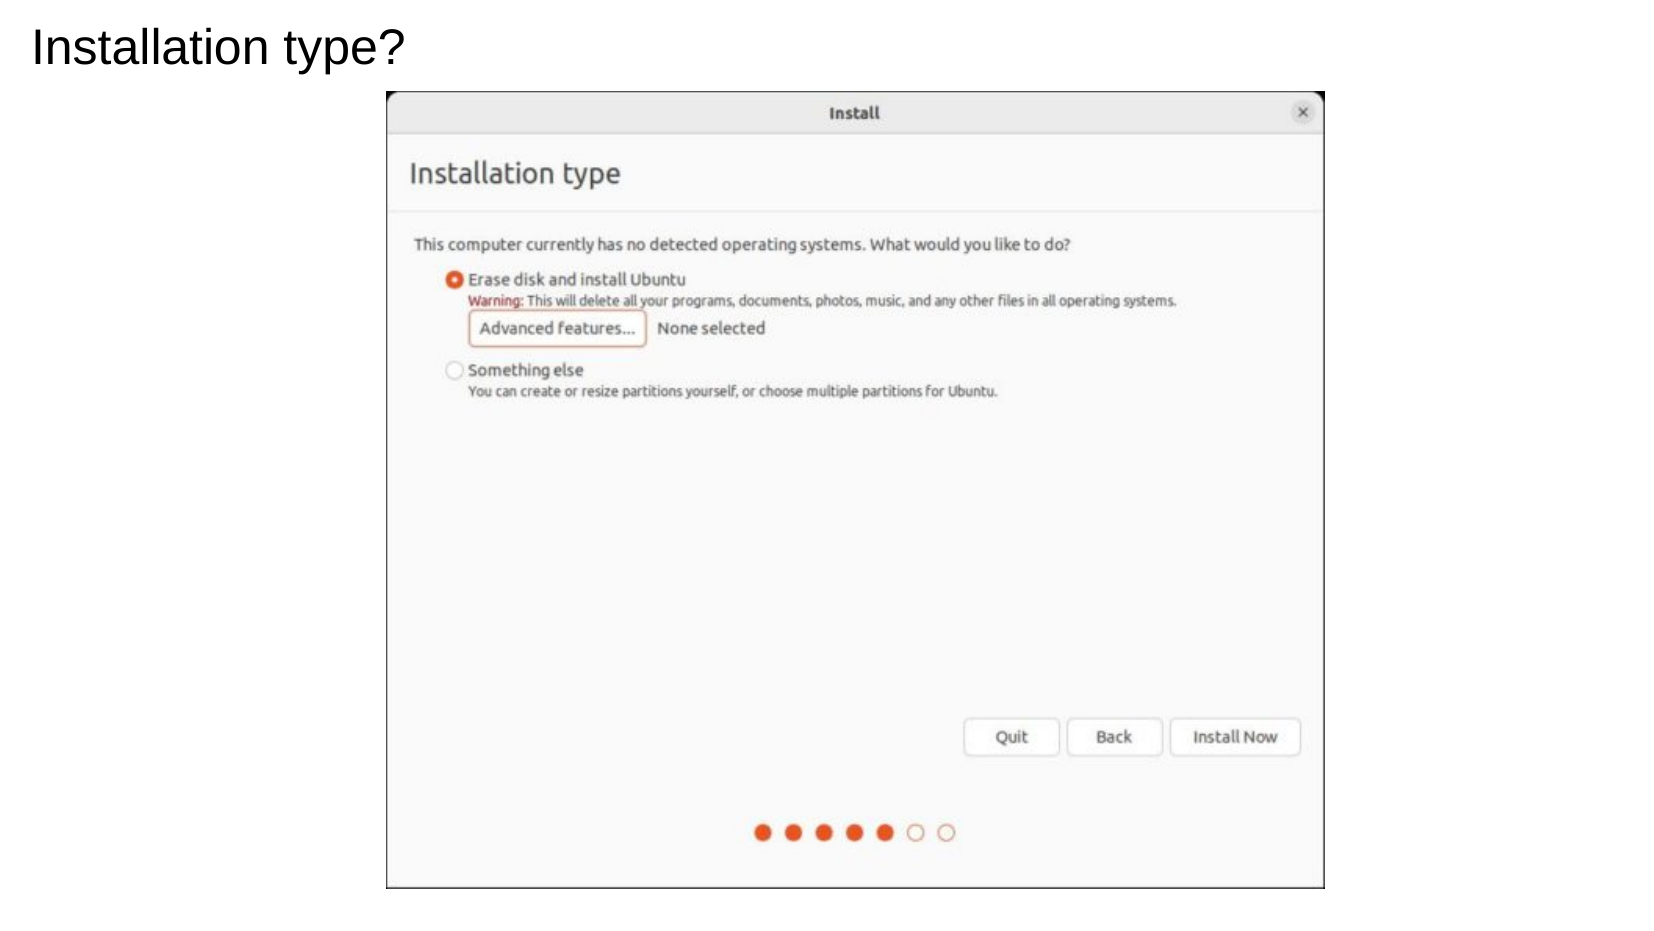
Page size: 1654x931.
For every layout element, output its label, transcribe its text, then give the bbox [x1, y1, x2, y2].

picture [386, 91, 1325, 889]
subtitle Installation type? [31, 18, 1520, 349]
